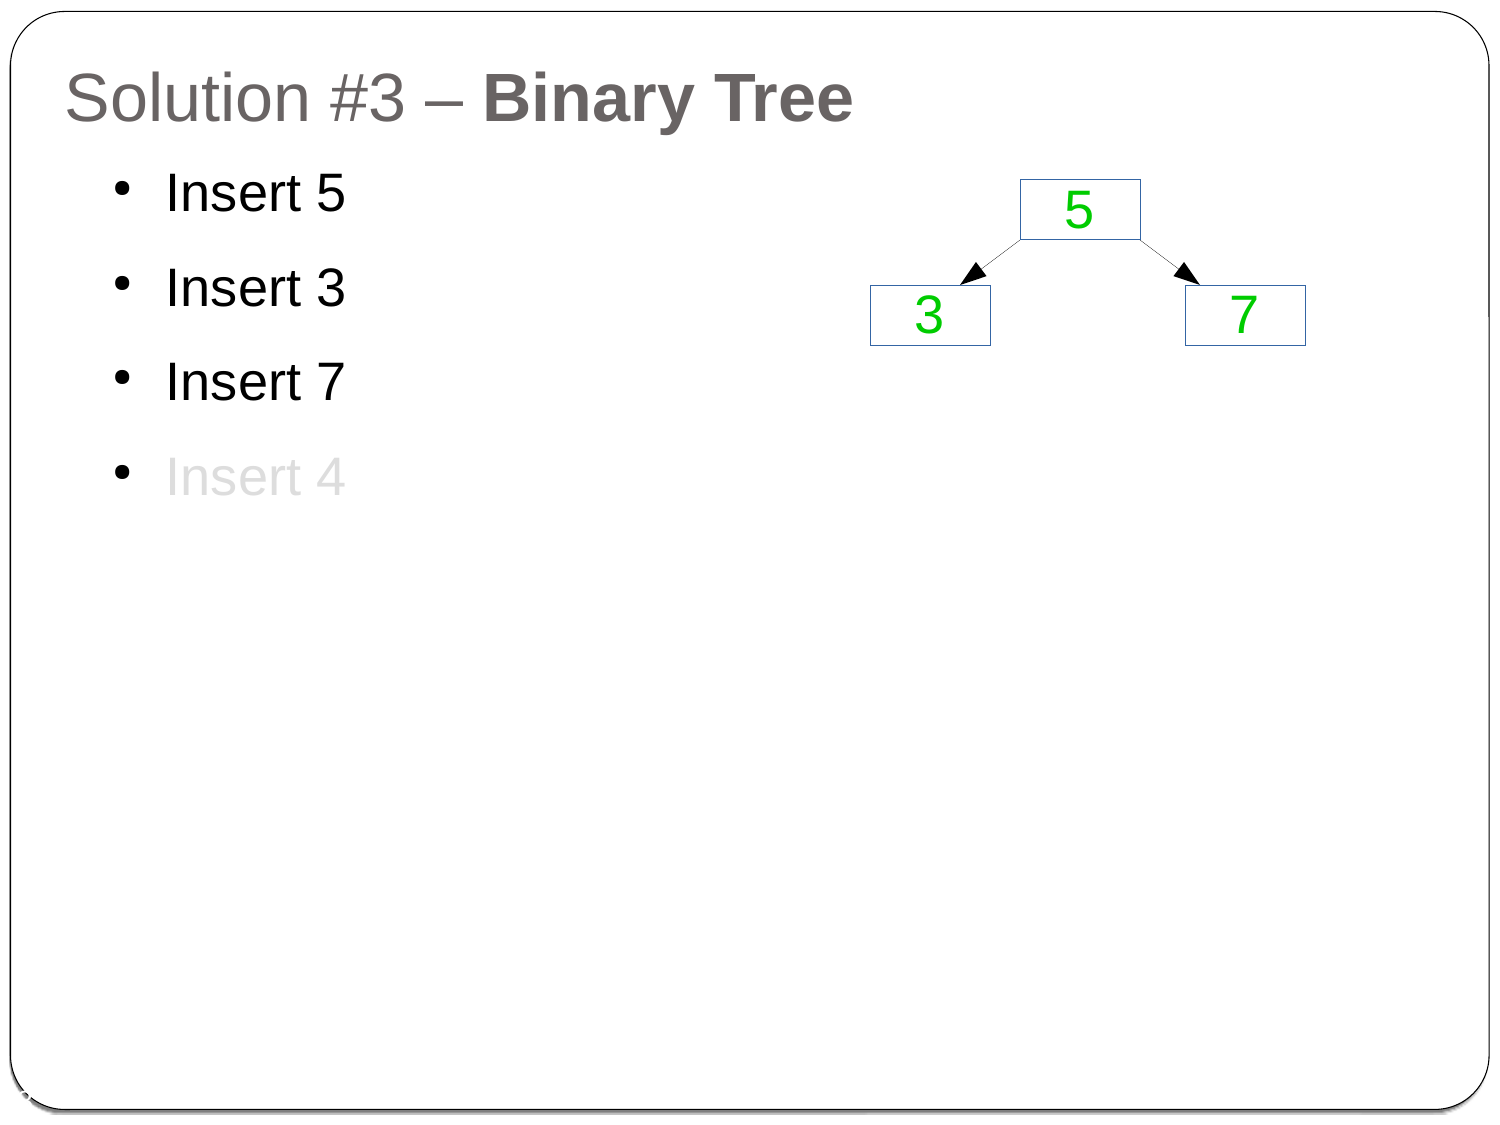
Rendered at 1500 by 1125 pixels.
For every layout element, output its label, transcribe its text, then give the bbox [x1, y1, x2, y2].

text_box 7 [1185, 285, 1306, 346]
list Insert 5 Insert 3 Insert 7 Insert 4 [80, 149, 661, 1088]
title Solution #3 – Binary Tree [50, 45, 1450, 150]
slide_number <number> [0, 1074, 50, 1125]
text_box 5 [1020, 179, 1141, 240]
text_box 3 [870, 285, 991, 346]
